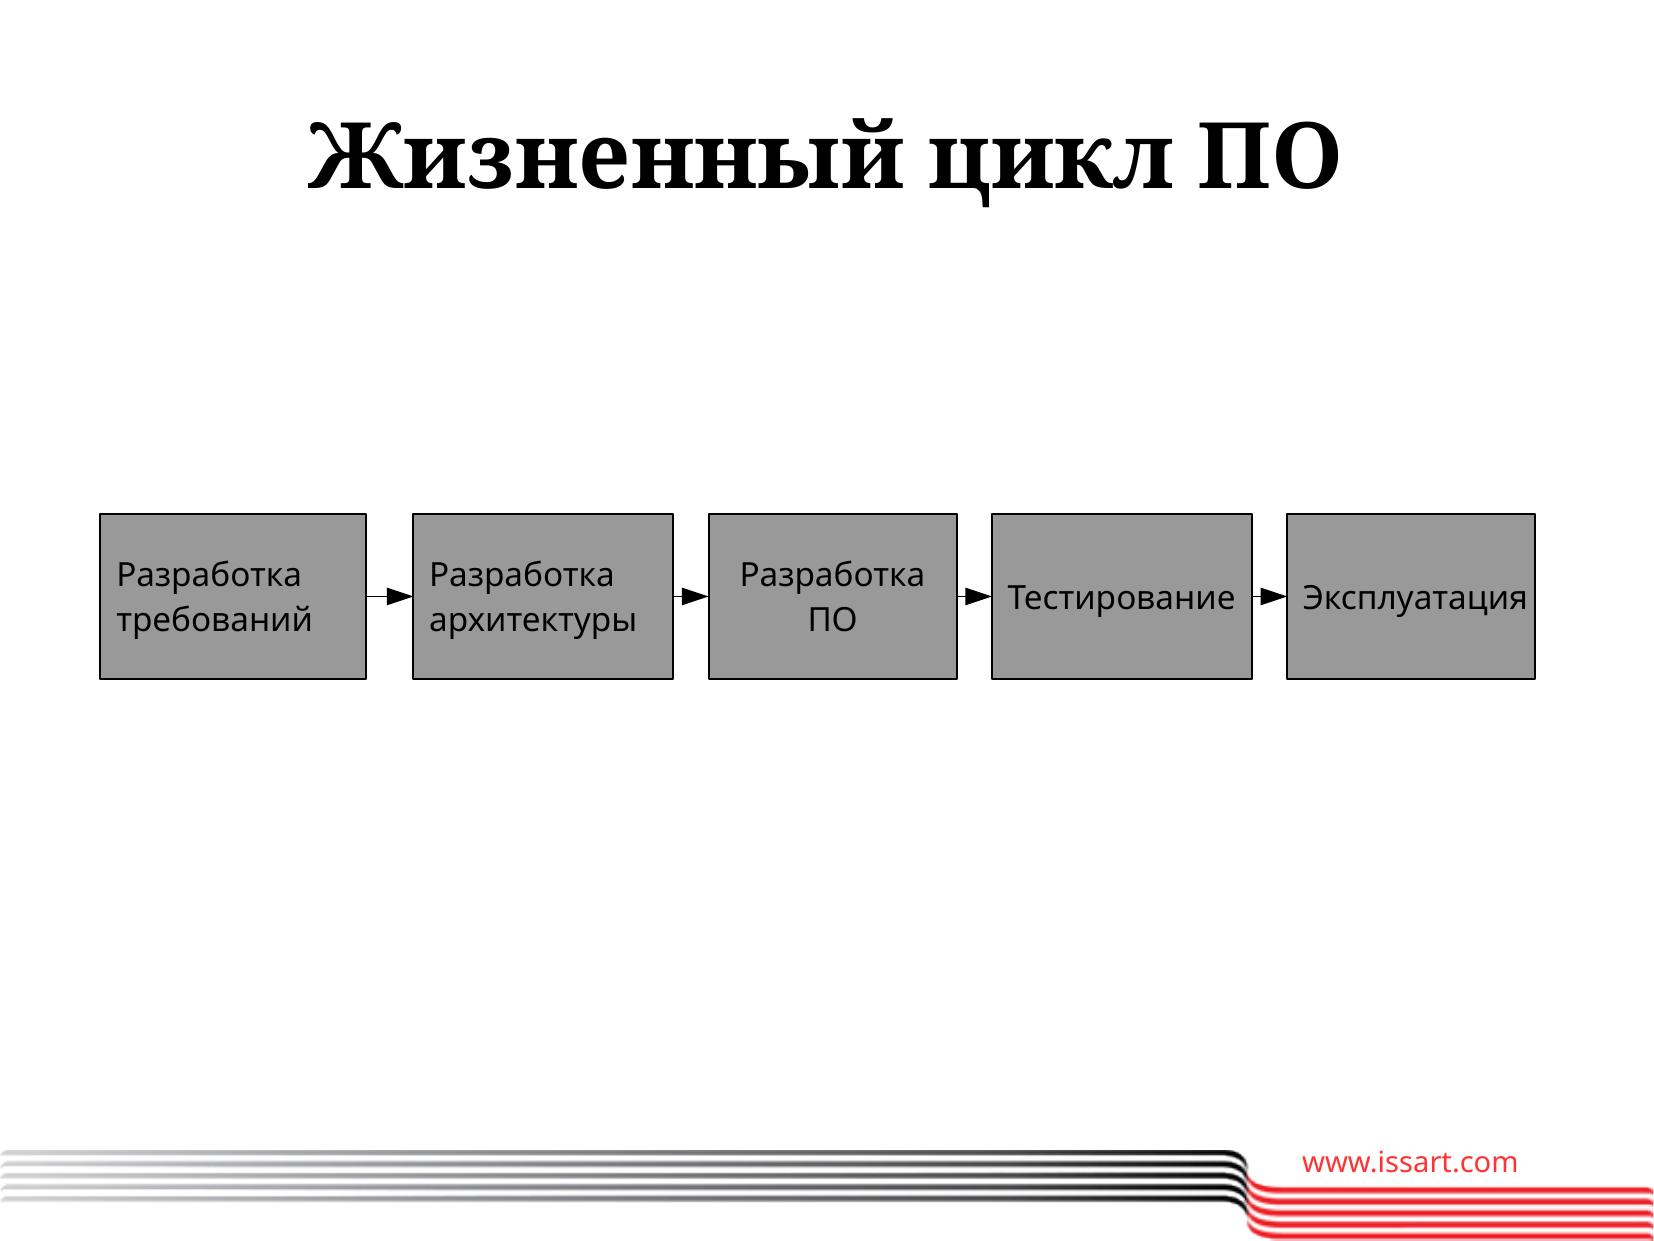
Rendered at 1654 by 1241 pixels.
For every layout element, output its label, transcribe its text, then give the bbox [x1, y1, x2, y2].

text_box Тестирование [991, 513, 1252, 679]
text_box Разработка архитектуры [413, 513, 674, 680]
text_box Разработка требований [100, 513, 367, 680]
text_box www.issart.com [1287, 1133, 1619, 1184]
title Жизненный цикл ПО [82, 49, 1571, 257]
text_box Эксплуатация [1287, 513, 1536, 679]
text_box Разработка ПО [708, 513, 957, 680]
picture [0, 1150, 1654, 1241]
